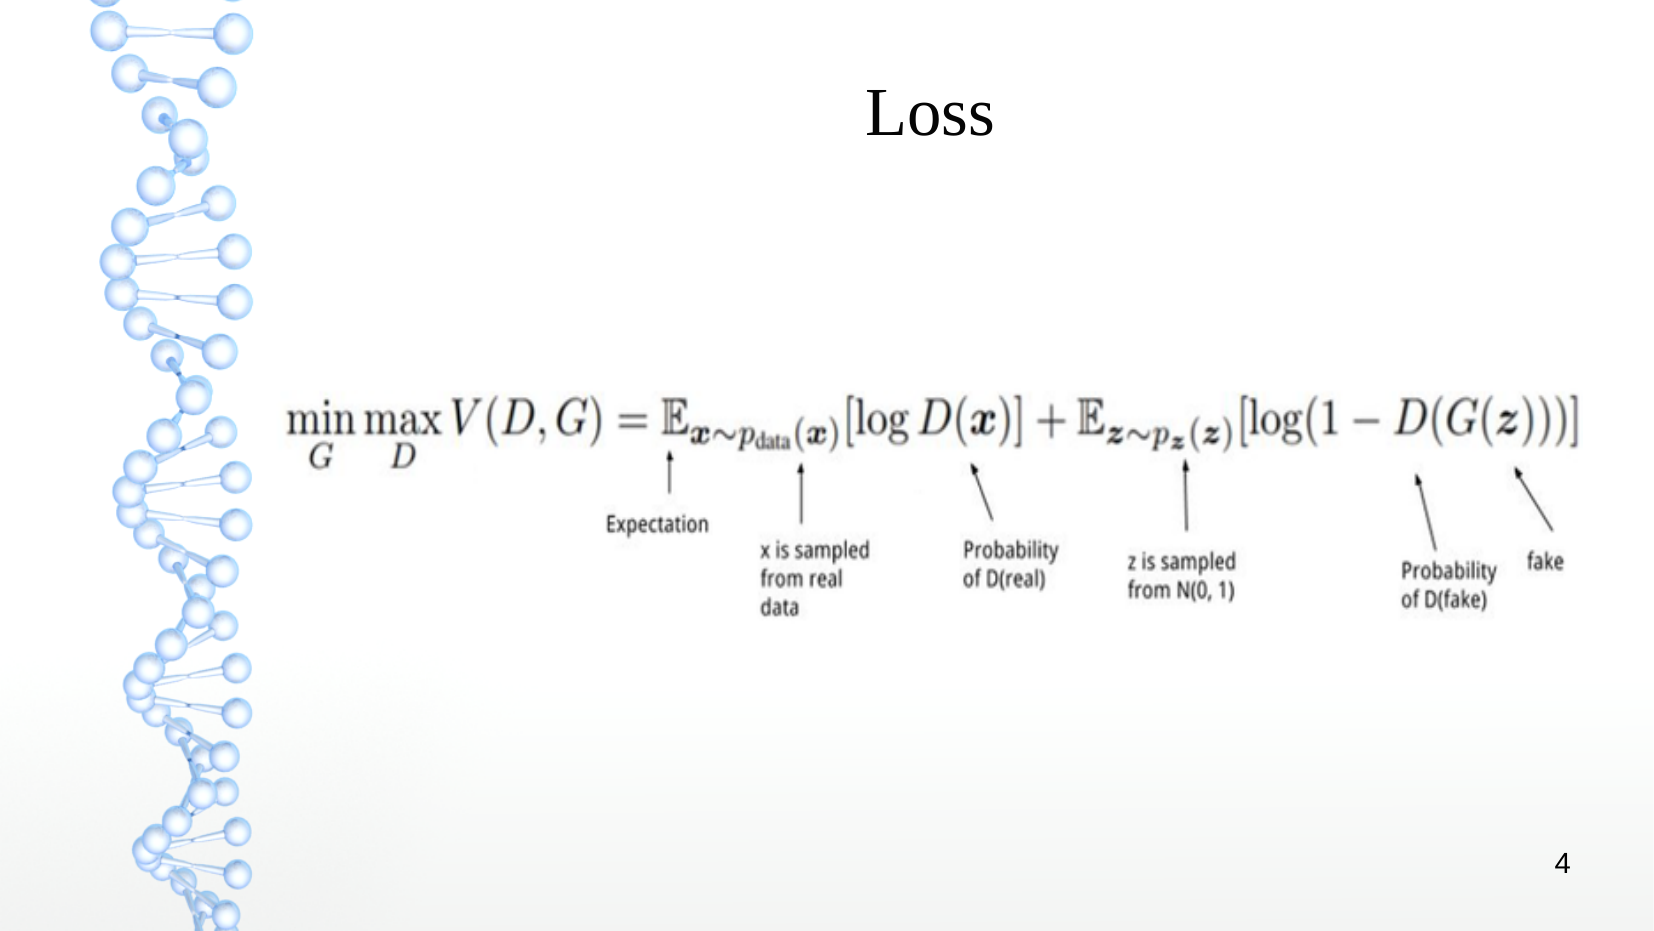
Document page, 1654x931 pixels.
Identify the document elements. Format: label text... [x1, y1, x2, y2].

title Loss [265, 35, 1595, 189]
picture [0, 0, 1654, 931]
